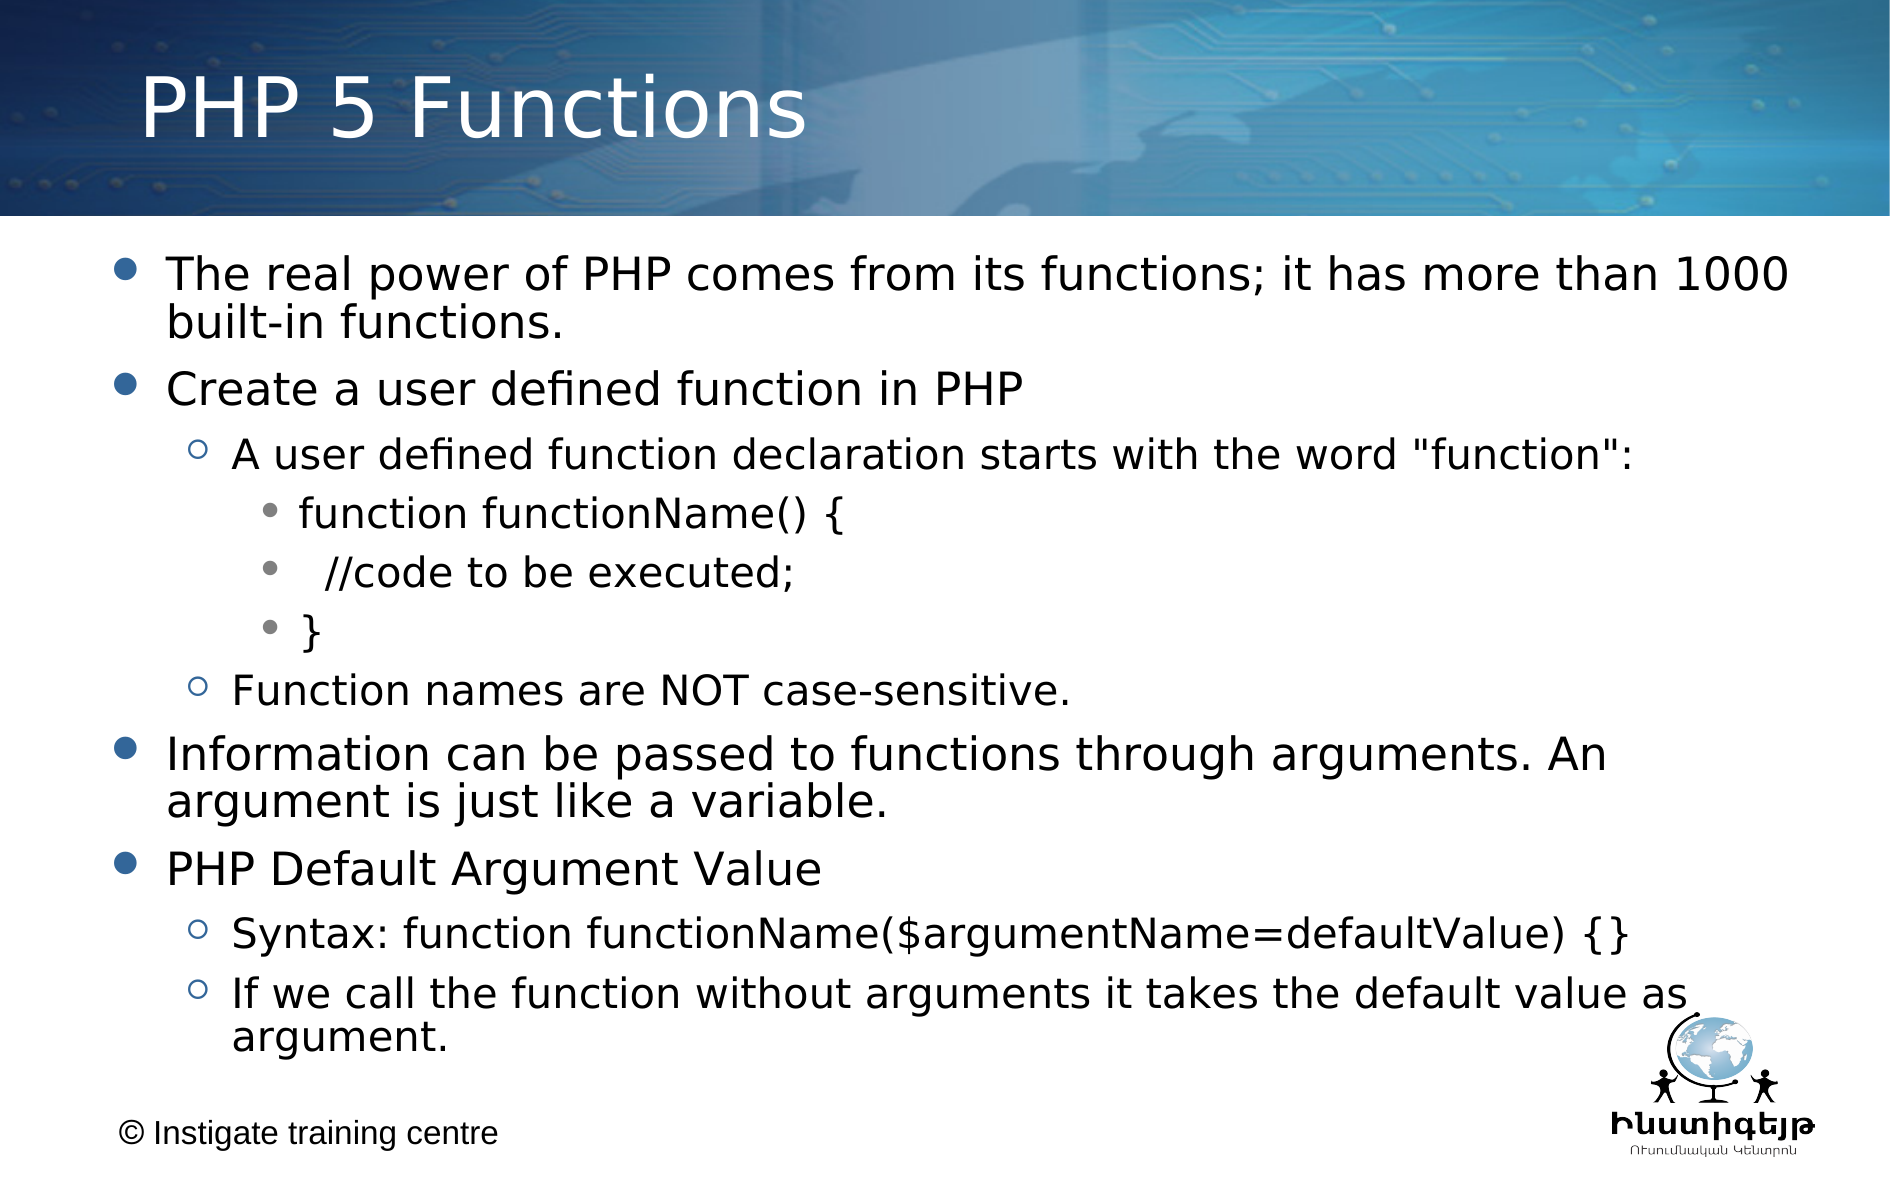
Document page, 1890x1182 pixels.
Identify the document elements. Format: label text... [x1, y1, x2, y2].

picture [0, 0, 1890, 216]
list The real power of PHP comes from its functions; it has more than 1000 built-in functions. Create a user defined function in PHP A user defined function declaration starts with the word "function": function functionName() { //code to be executed; } Function names are NOT case-sensitive. Information can be passed to functions through arguments. An argument is just like a variable. PHP Default Argument Value Syntax: function functionName($argumentName=defaultValue) {} If we call the function without arguments it takes the default value as argument. [110, 252, 1801, 279]
picture [1612, 1012, 1815, 1157]
